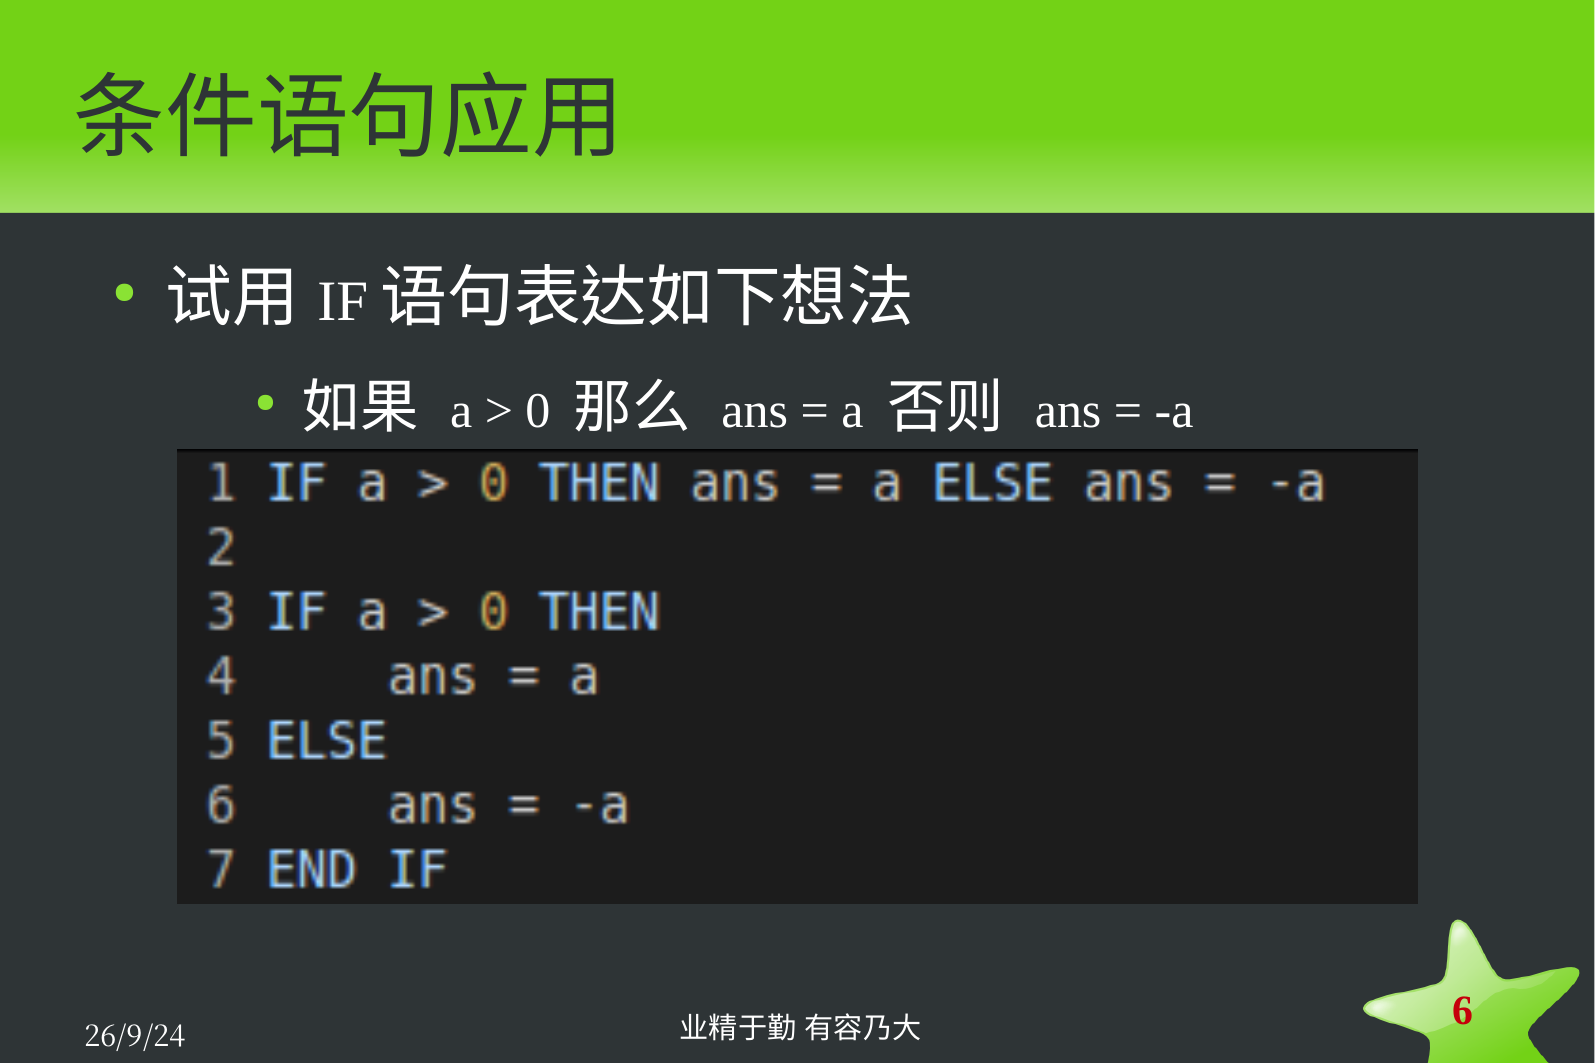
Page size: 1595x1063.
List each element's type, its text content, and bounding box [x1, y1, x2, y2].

title 条件语句应用 [74, 25, 1510, 203]
picture [0, 0, 1595, 1063]
list 试用IF语句表达如下想法 如果 a > 0 那么 ans = a 否则 ans = -a [79, 248, 1515, 951]
